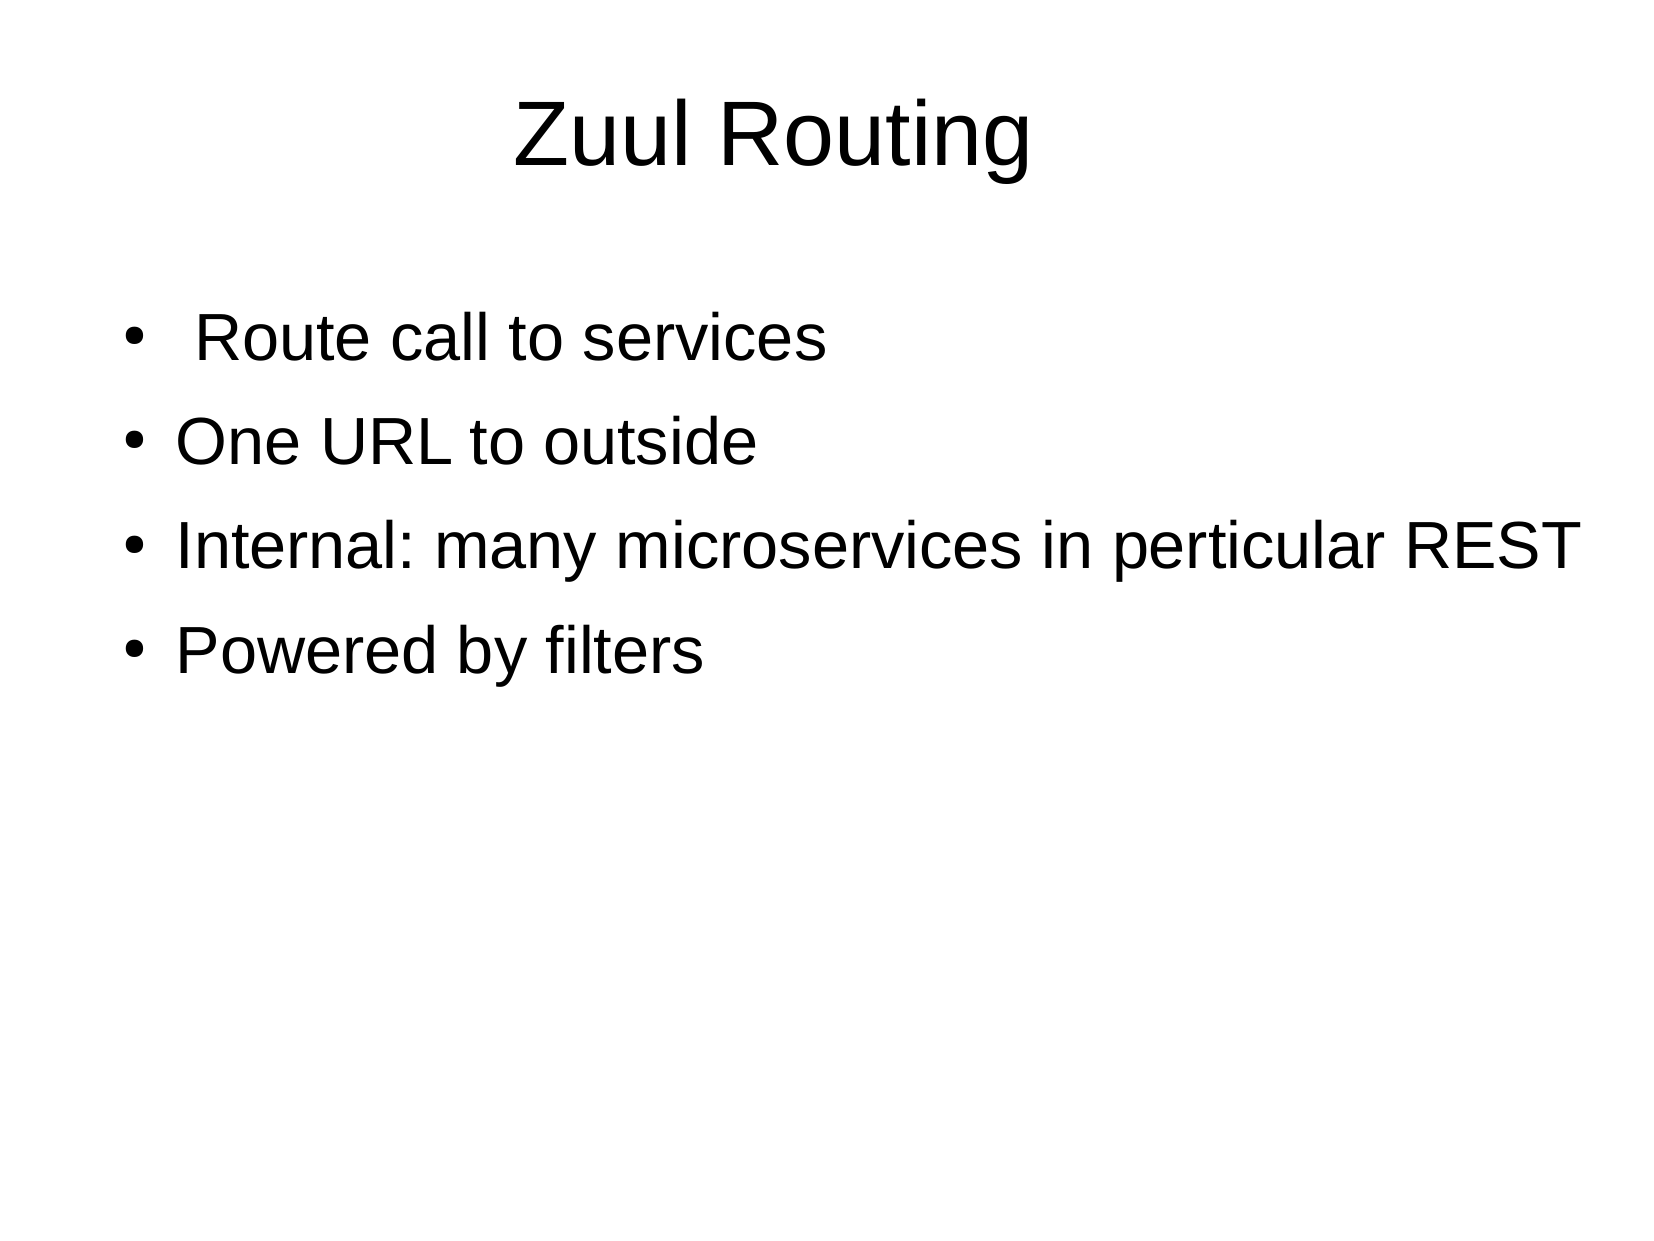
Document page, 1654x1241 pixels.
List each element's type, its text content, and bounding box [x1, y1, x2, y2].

title Zuul Routing [30, 30, 1519, 238]
list Route call to services One URL to outside Internal: many microservices in perticular REST Powered by filters [105, 300, 1594, 1020]
